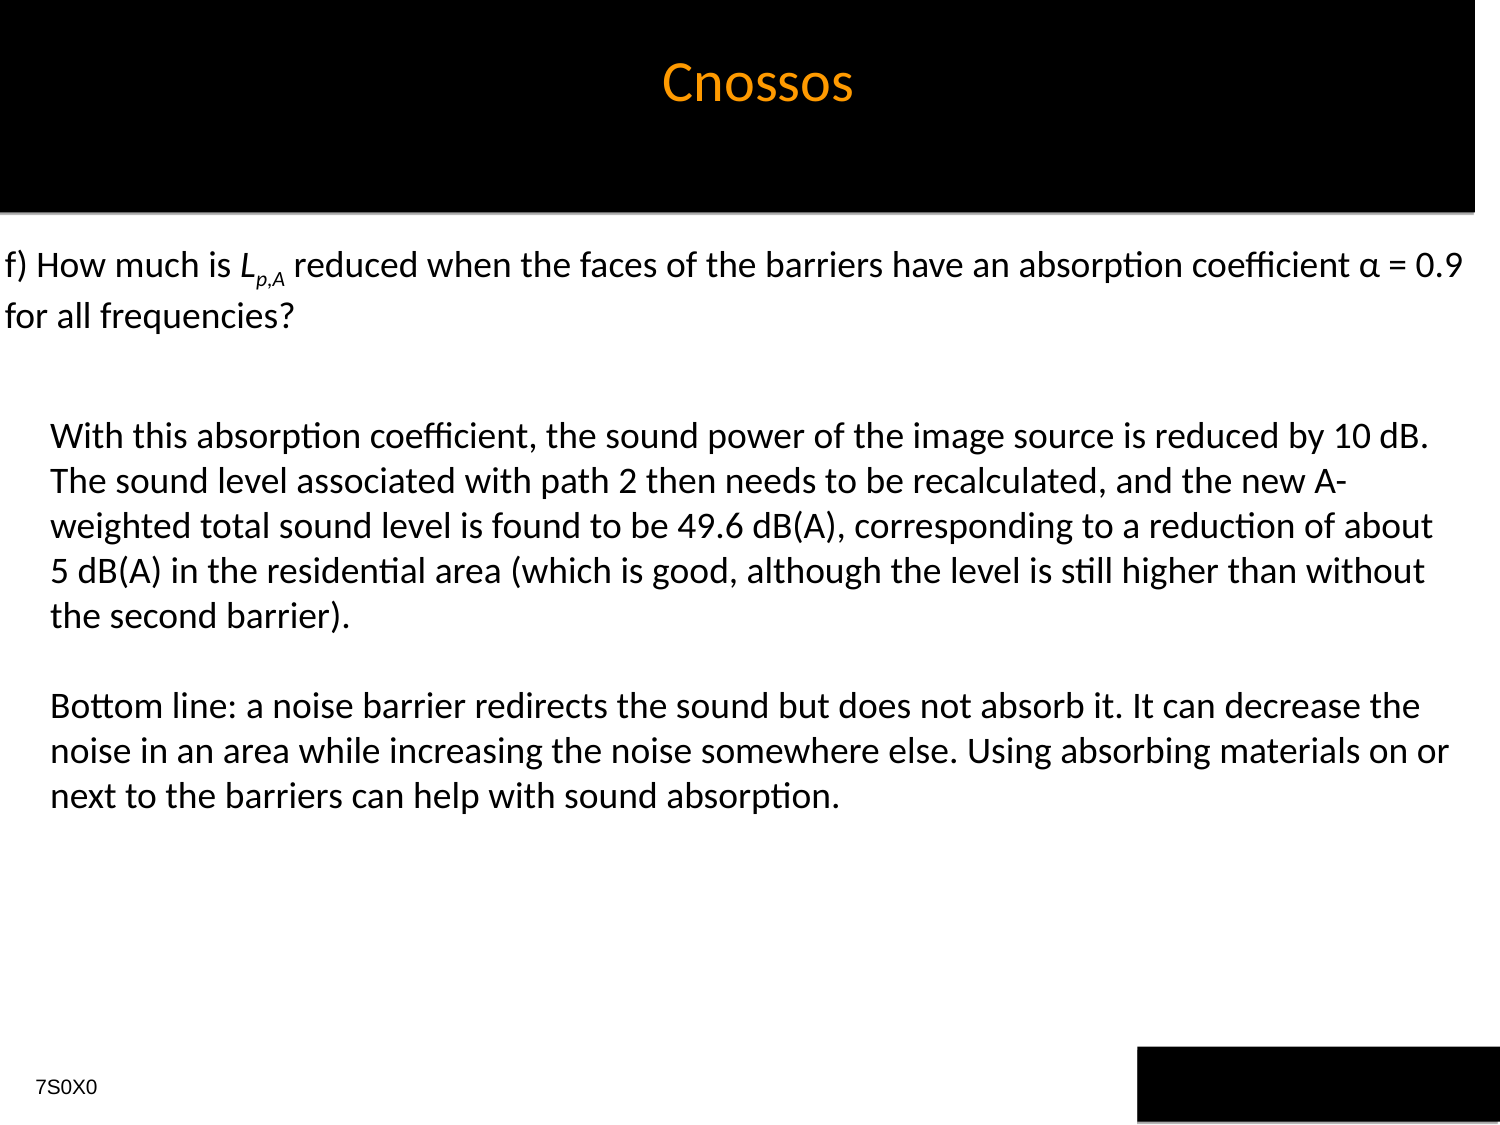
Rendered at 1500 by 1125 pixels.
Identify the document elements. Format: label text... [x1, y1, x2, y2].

text_box With this absorption coefficient, the sound power of the image source is reduced by 10 dB. The sound level associated with path 2 then needs to be recalculated, and the new A-weighted total sound level is found to be 49.6 dB(A), corresponding to a reduction of about 5 dB(A) in the residential area (which is good, although the level is still higher than without the second barrier). Bottom line: a noise barrier redirects the sound but does not absorb it. It can decrease the noise in an area while increasing the noise somewhere else. Using absorbing materials on or next to the barriers can help with sound absorption. [35, 403, 1475, 1049]
text_box f) How much is Lp,A reduced when the faces of the barriers have an absorption coefficient α = 0.9 for all frequencies? [0, 232, 1500, 344]
text_box [0, 0, 1475, 213]
title Cnossos [100, 35, 1417, 187]
text_box 7S0X0 [35, 1070, 626, 1102]
text_box [1137, 1046, 1500, 1122]
